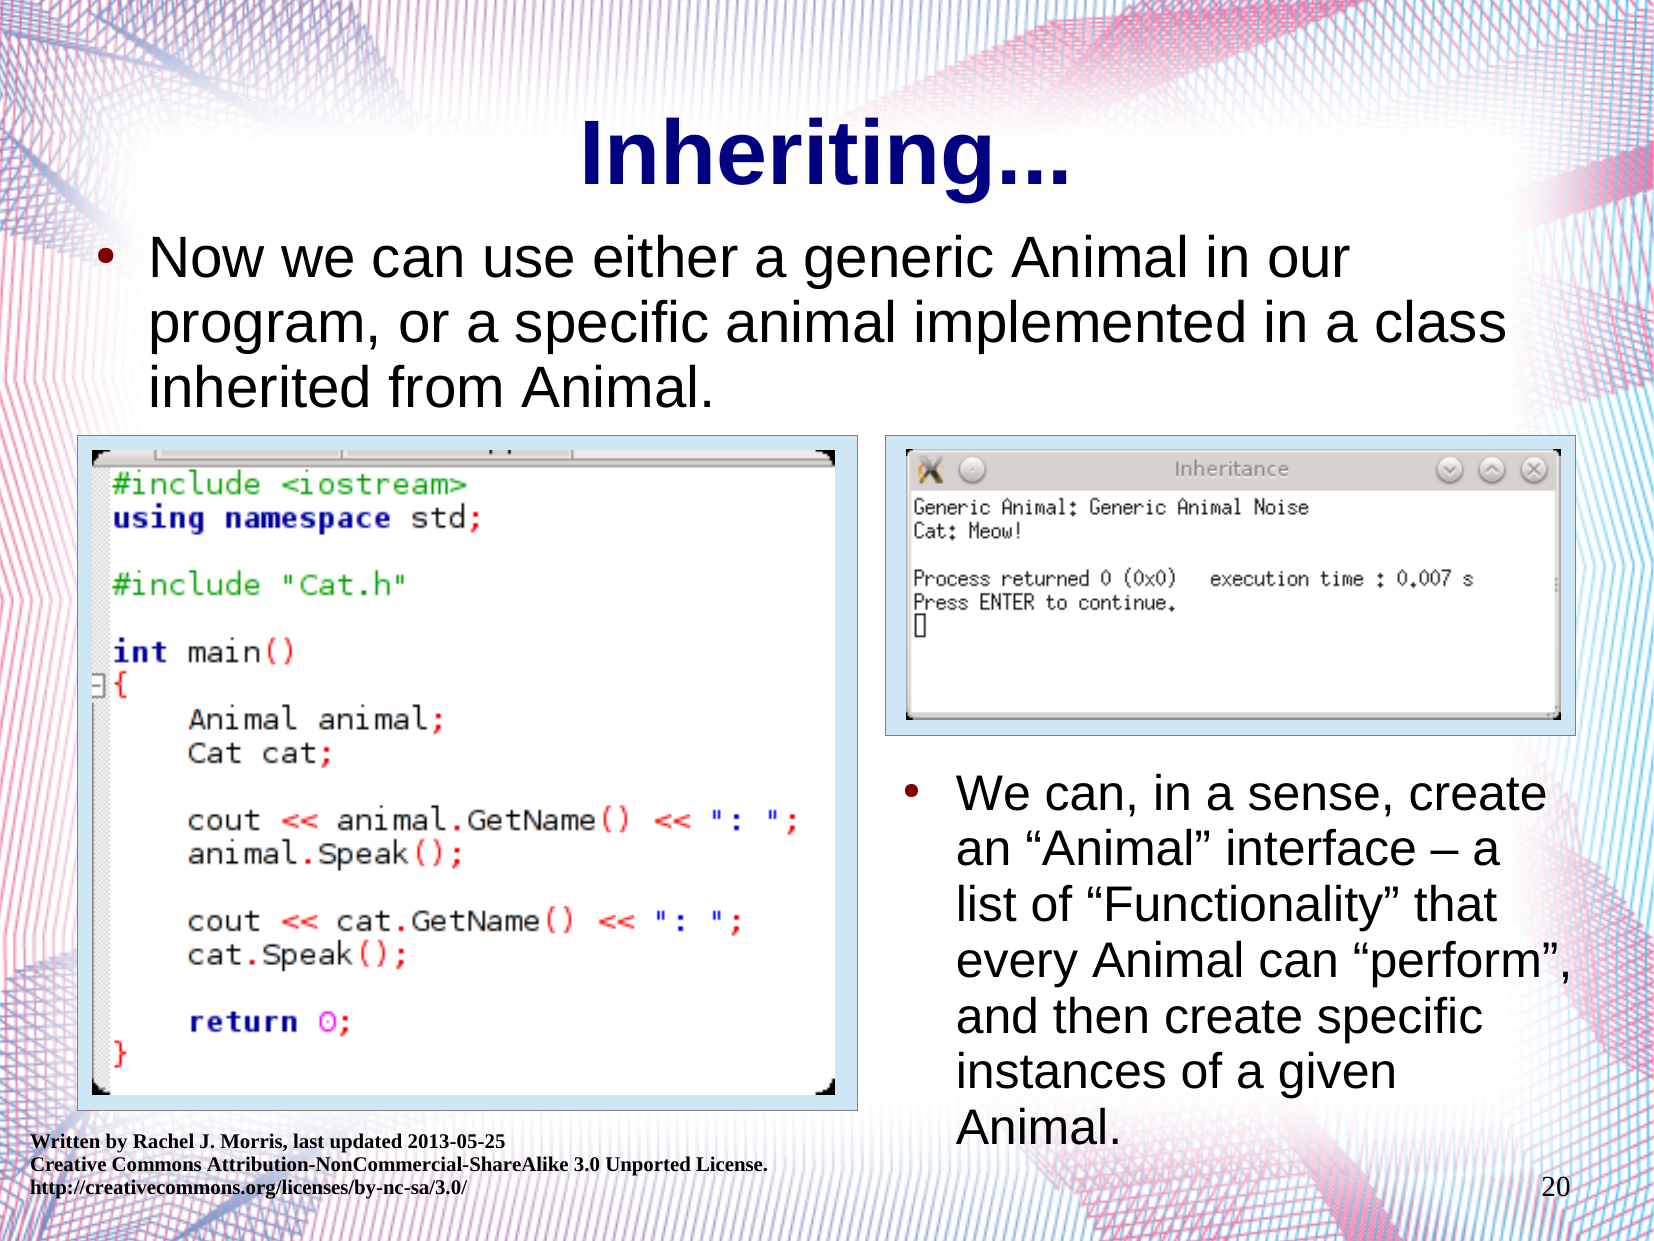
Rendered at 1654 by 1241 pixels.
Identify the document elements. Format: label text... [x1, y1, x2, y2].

text_box [77, 435, 858, 1111]
title Inheriting... [82, 49, 1571, 257]
picture [0, 0, 1654, 1241]
text_box [885, 435, 1576, 736]
list Now we can use either a generic Animal in our program, or a specific animal implemented in a class inherited from Animal. [77, 225, 1566, 421]
list We can, in a sense, create an “Animal” interface – a list of “Functionality” that every Animal can “perform”, and then create specific instances of a given Animal. [885, 764, 1576, 1156]
